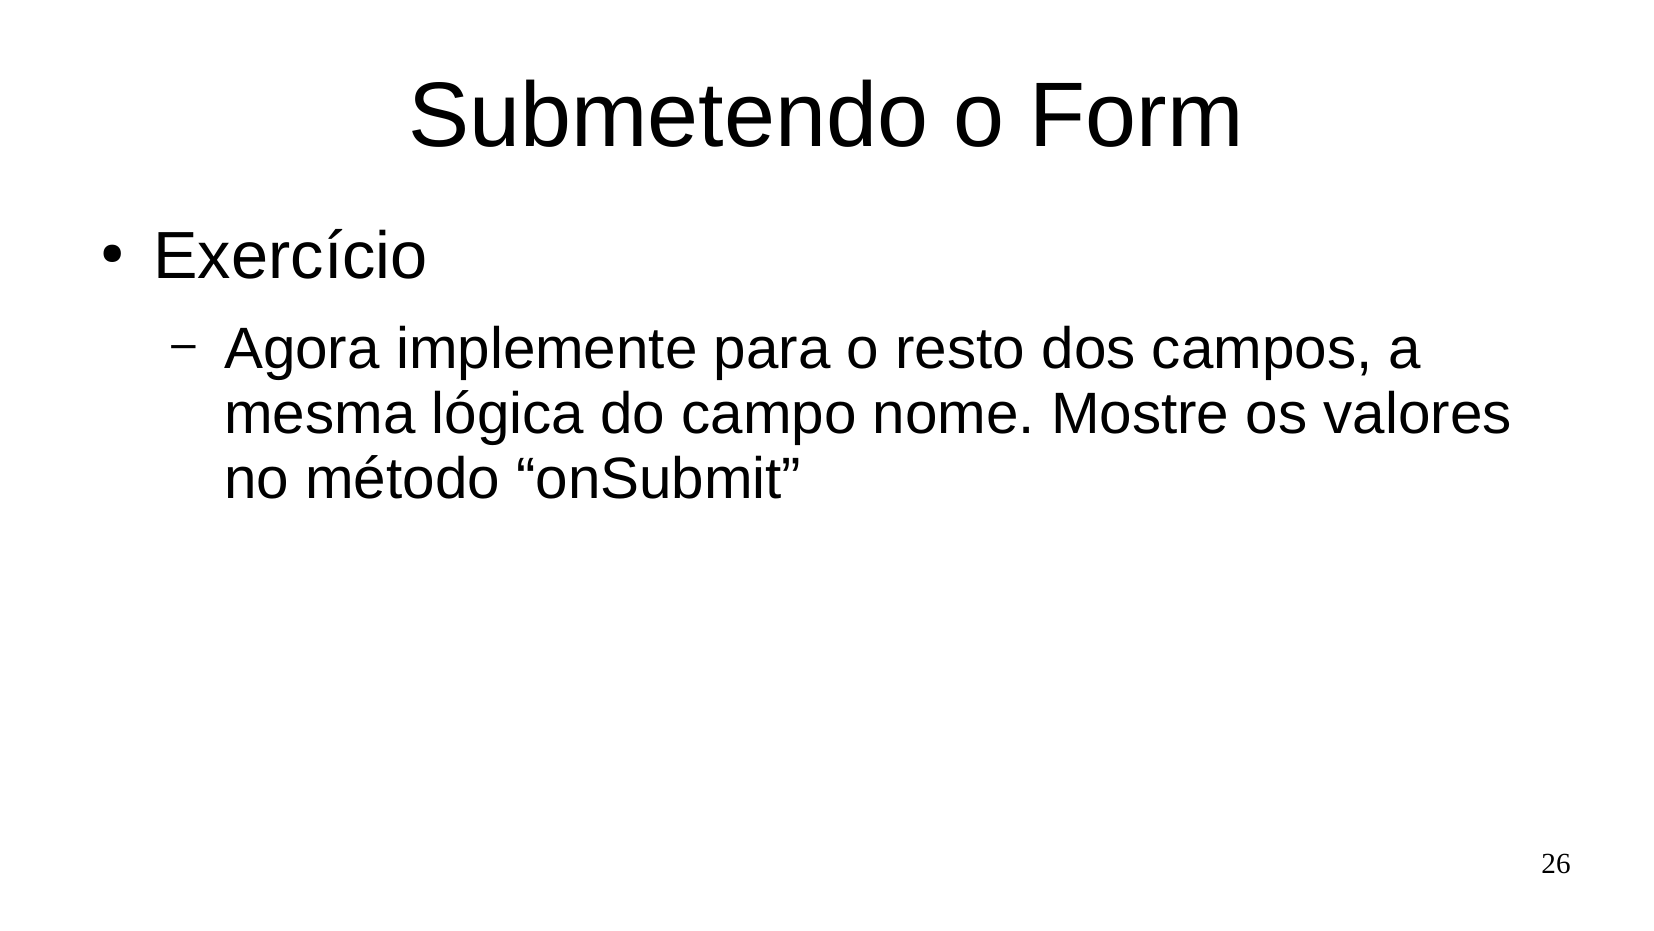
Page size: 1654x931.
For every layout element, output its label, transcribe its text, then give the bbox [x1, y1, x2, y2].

list Exercício Agora implemente para o resto dos campos, a mesma lógica do campo nome. Mostre os valores no método “onSubmit” [82, 217, 1571, 758]
title Submetendo o Form [82, 37, 1571, 193]
